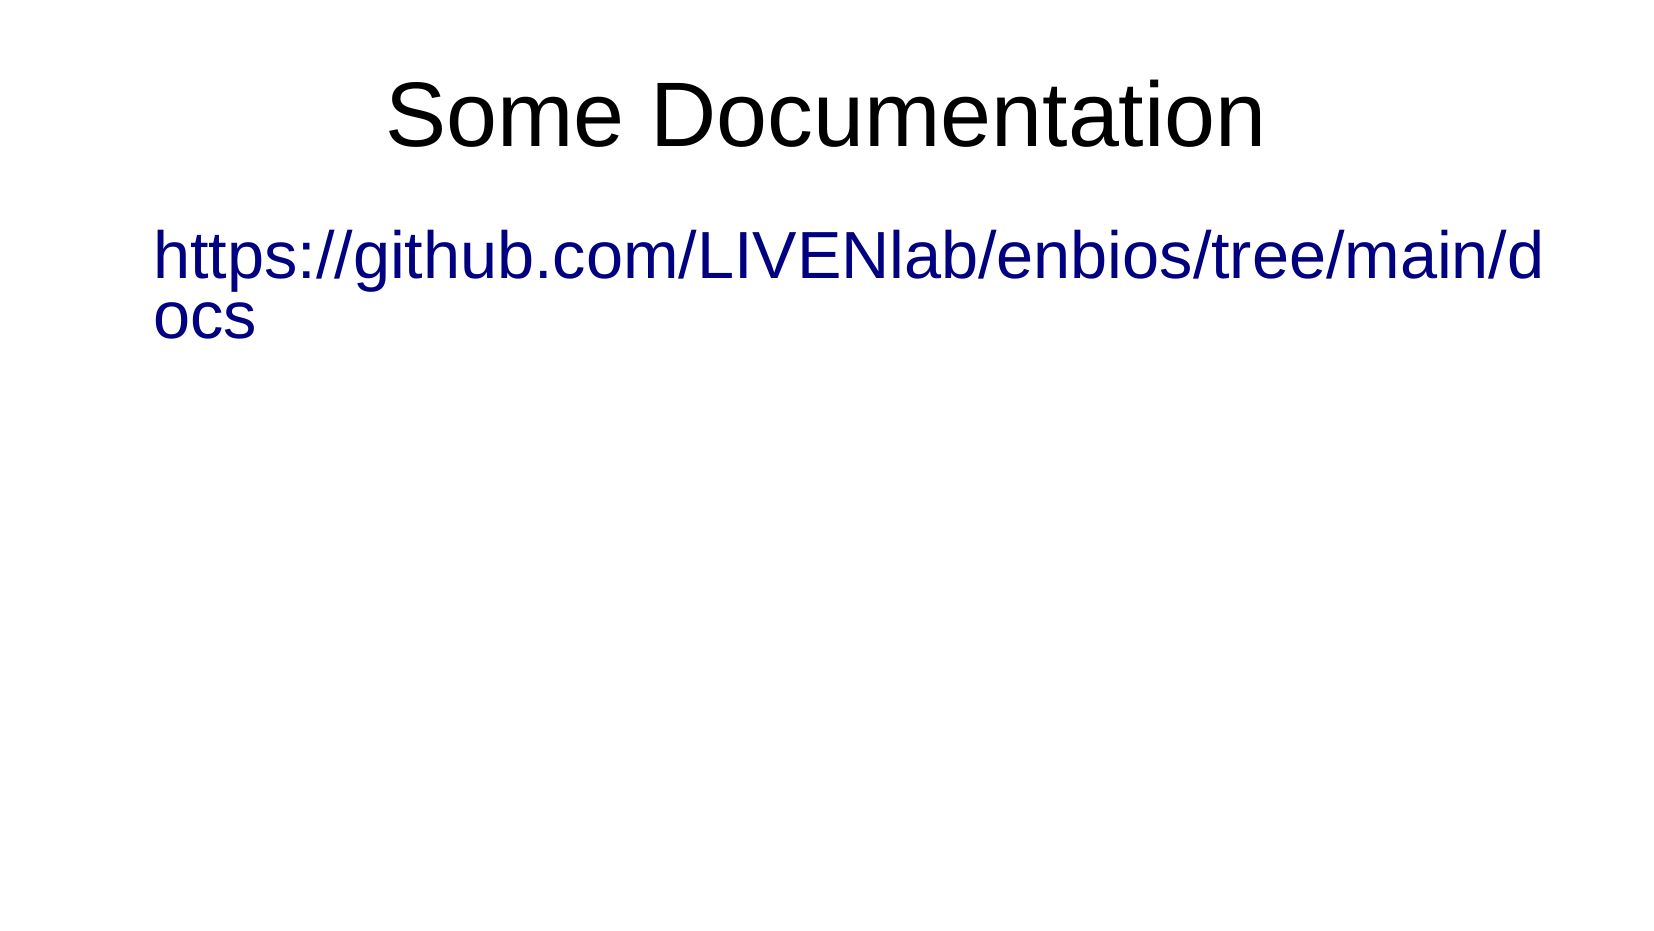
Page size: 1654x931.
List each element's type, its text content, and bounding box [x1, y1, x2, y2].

title Some Documentation [82, 37, 1571, 193]
list https://github.com/LIVENlab/enbios/tree/main/docs [82, 217, 1571, 758]
